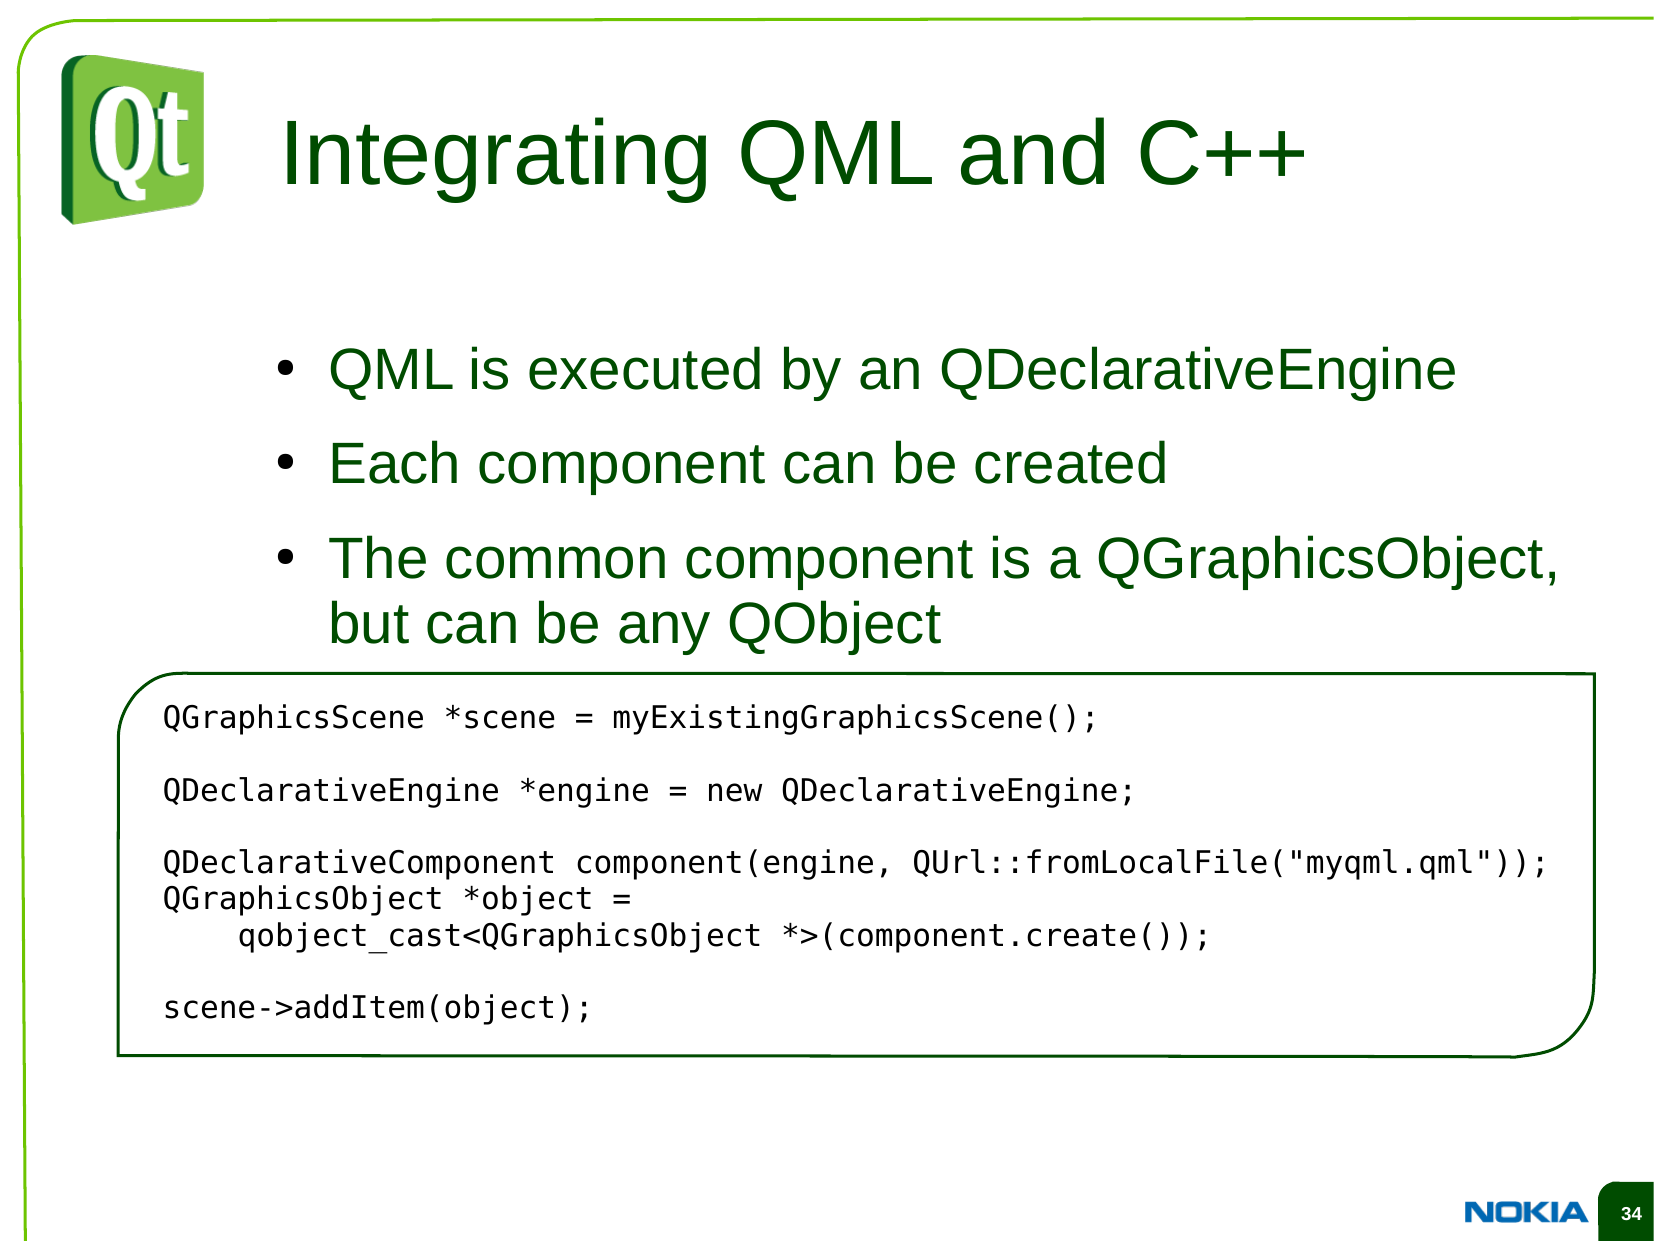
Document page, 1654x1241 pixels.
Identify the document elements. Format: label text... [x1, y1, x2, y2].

picture [61, 55, 204, 225]
list QML is executed by an QDeclarativeEngine Each component can be created The common component is a QGraphicsObject, but can be any QObject [257, 336, 1577, 672]
list QML is executed by an QDeclarativeEngine Each component can be created The common component is a QGraphicsObject, but can be any QObject [257, 1035, 1577, 1156]
list QML is executed by an QDeclarativeEngine Each component can be created The common component is a QGraphicsObject, but can be any QObject [257, 675, 1577, 1055]
picture [1465, 1201, 1589, 1223]
text_box QGraphicsScene *scene = myExistingGraphicsScene(); QDeclarativeEngine *engine = new QDeclarativeEngine; QDeclarativeComponent component(engine, QUrl::fromLocalFile("myqml.qml")); QGraphicsObject *object = qobject_cast<QGraphicsObject *>(component.create()); scene->addItem(object); [147, 692, 1565, 1034]
title Integrating QML and C++ [257, 56, 1333, 250]
